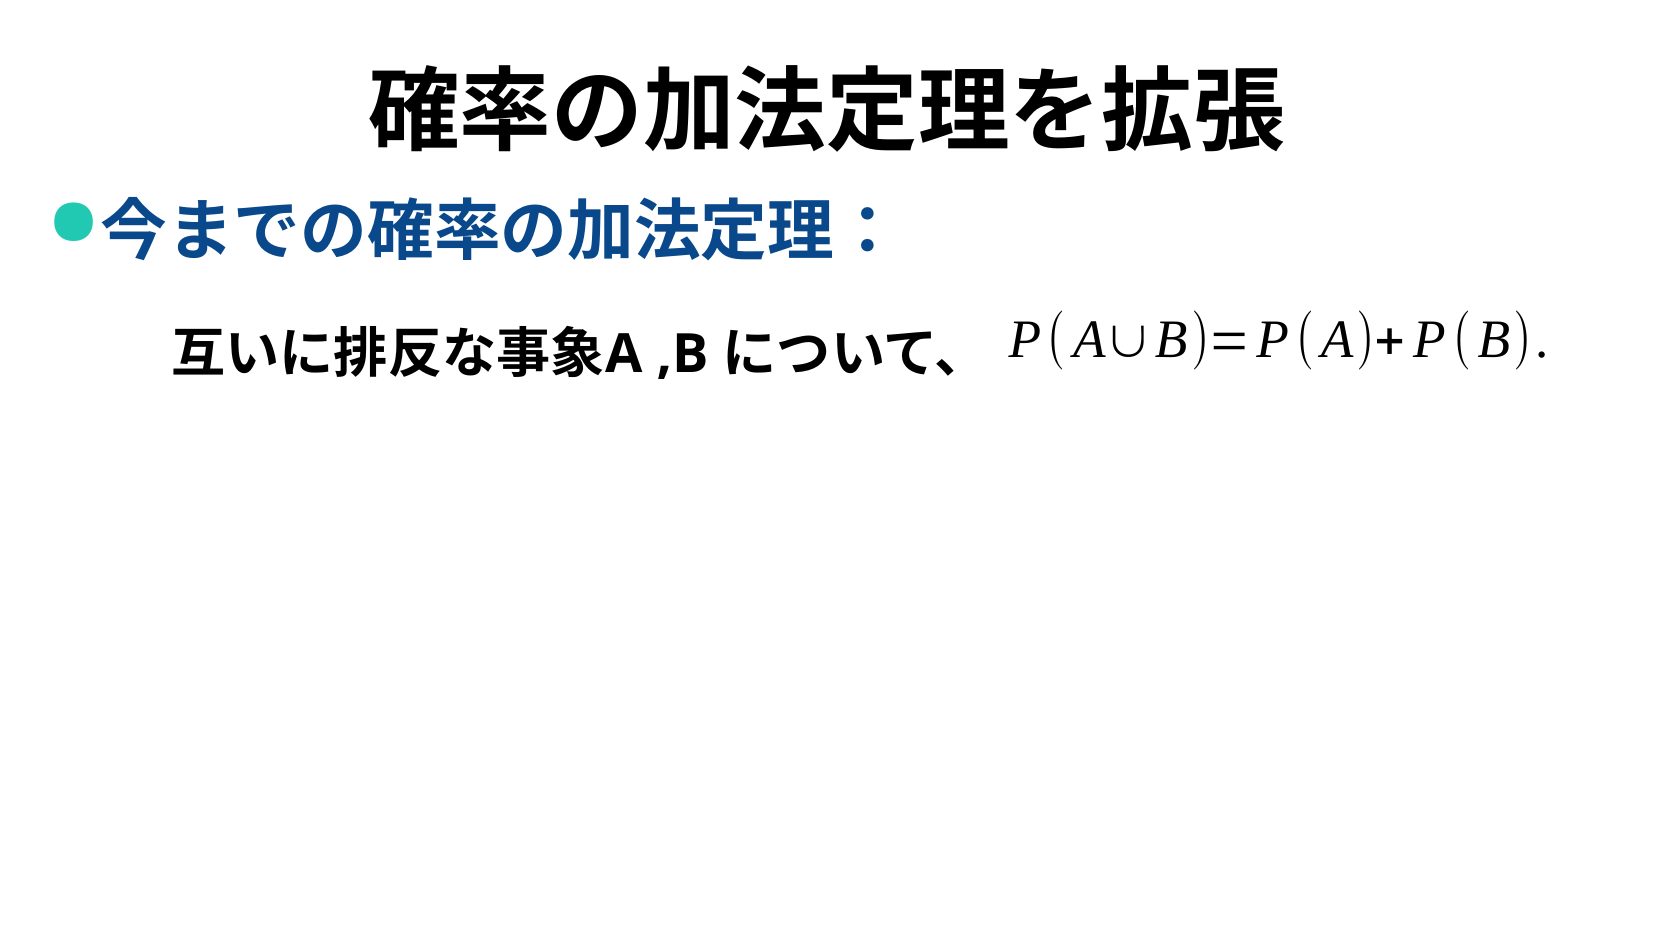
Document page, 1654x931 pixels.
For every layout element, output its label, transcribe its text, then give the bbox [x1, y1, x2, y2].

title 確率の加法定理を拡張 [29, 29, 1625, 177]
list 今までの確率の加法定理： 互いに排反な事象A ,B について、 [29, 177, 1625, 916]
chart [1003, 307, 1550, 373]
